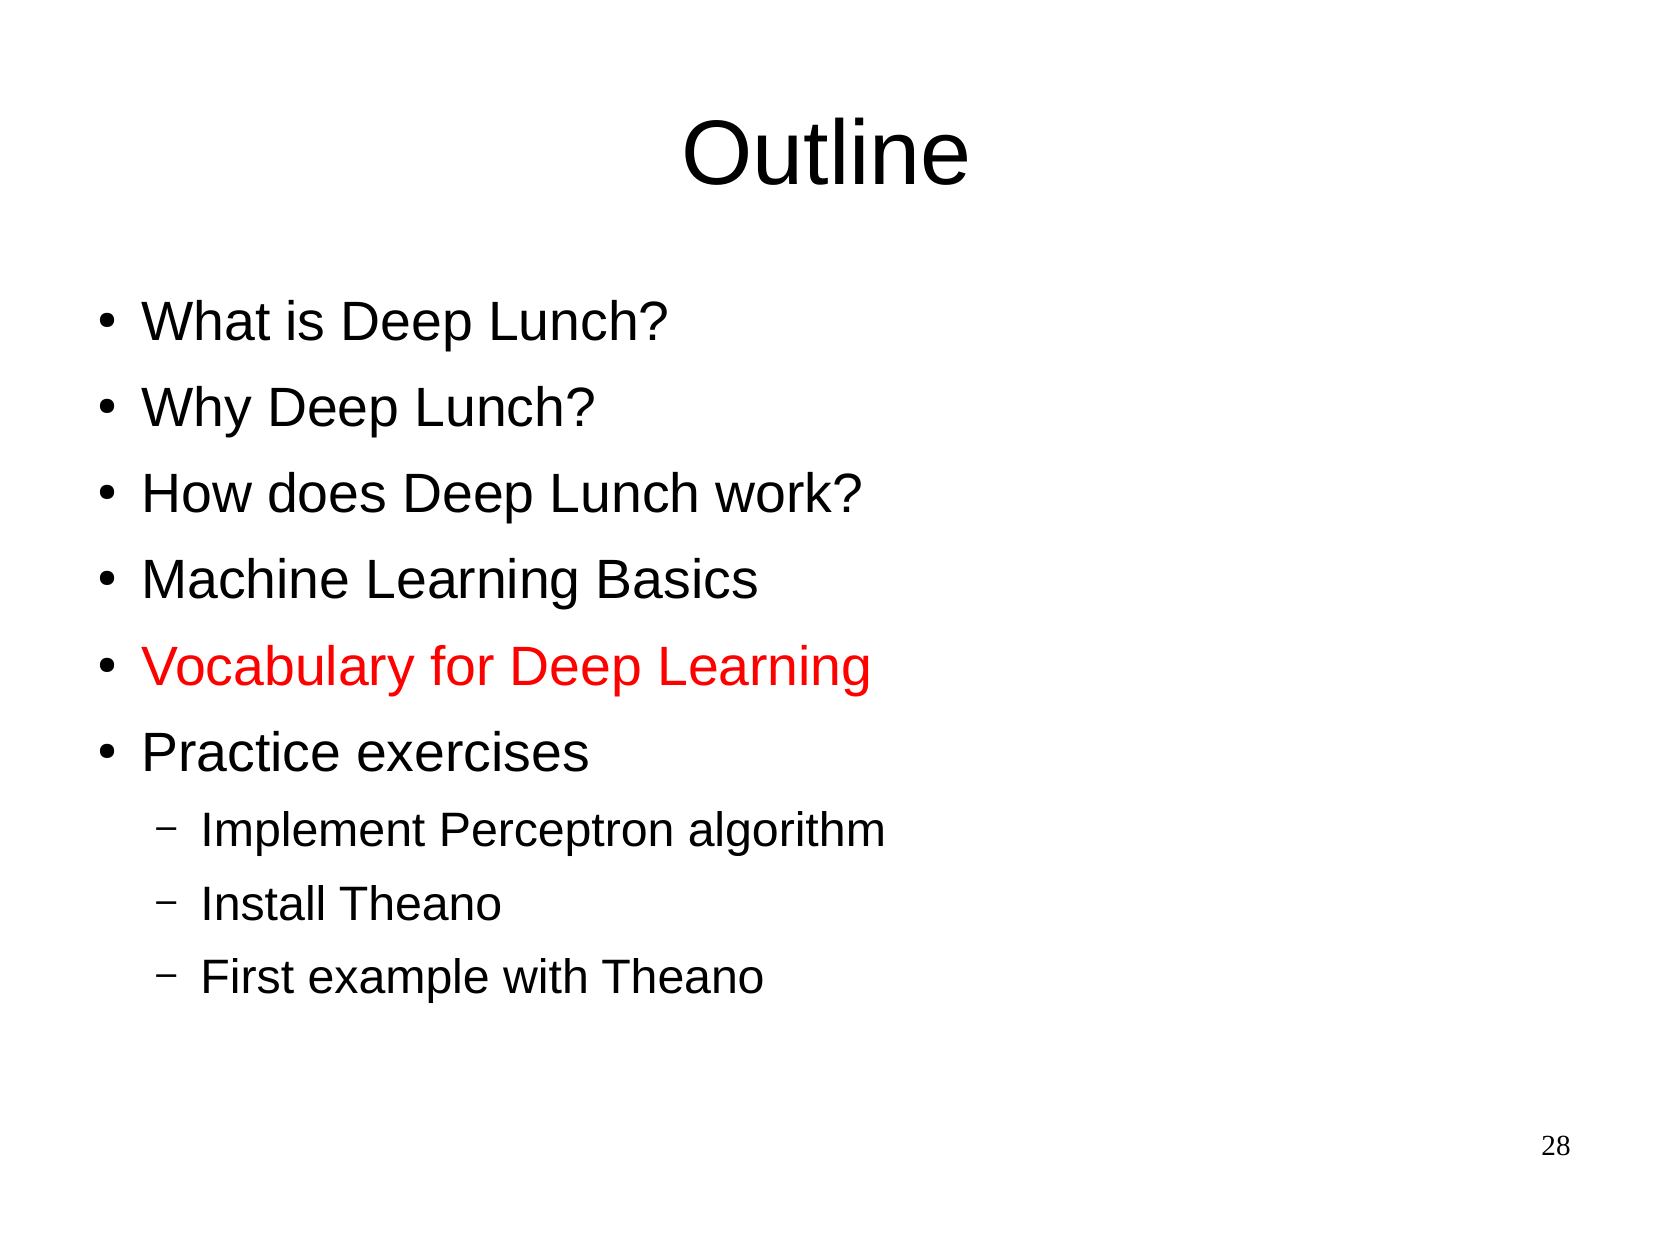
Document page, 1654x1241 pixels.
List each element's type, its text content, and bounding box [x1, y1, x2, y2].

list What is Deep Lunch? Why Deep Lunch? How does Deep Lunch work? Machine Learning Basics Vocabulary for Deep Learning Practice exercises Implement Perceptron algorithm Install Theano First example with Theano [82, 290, 1571, 1010]
title Outline [82, 49, 1571, 257]
